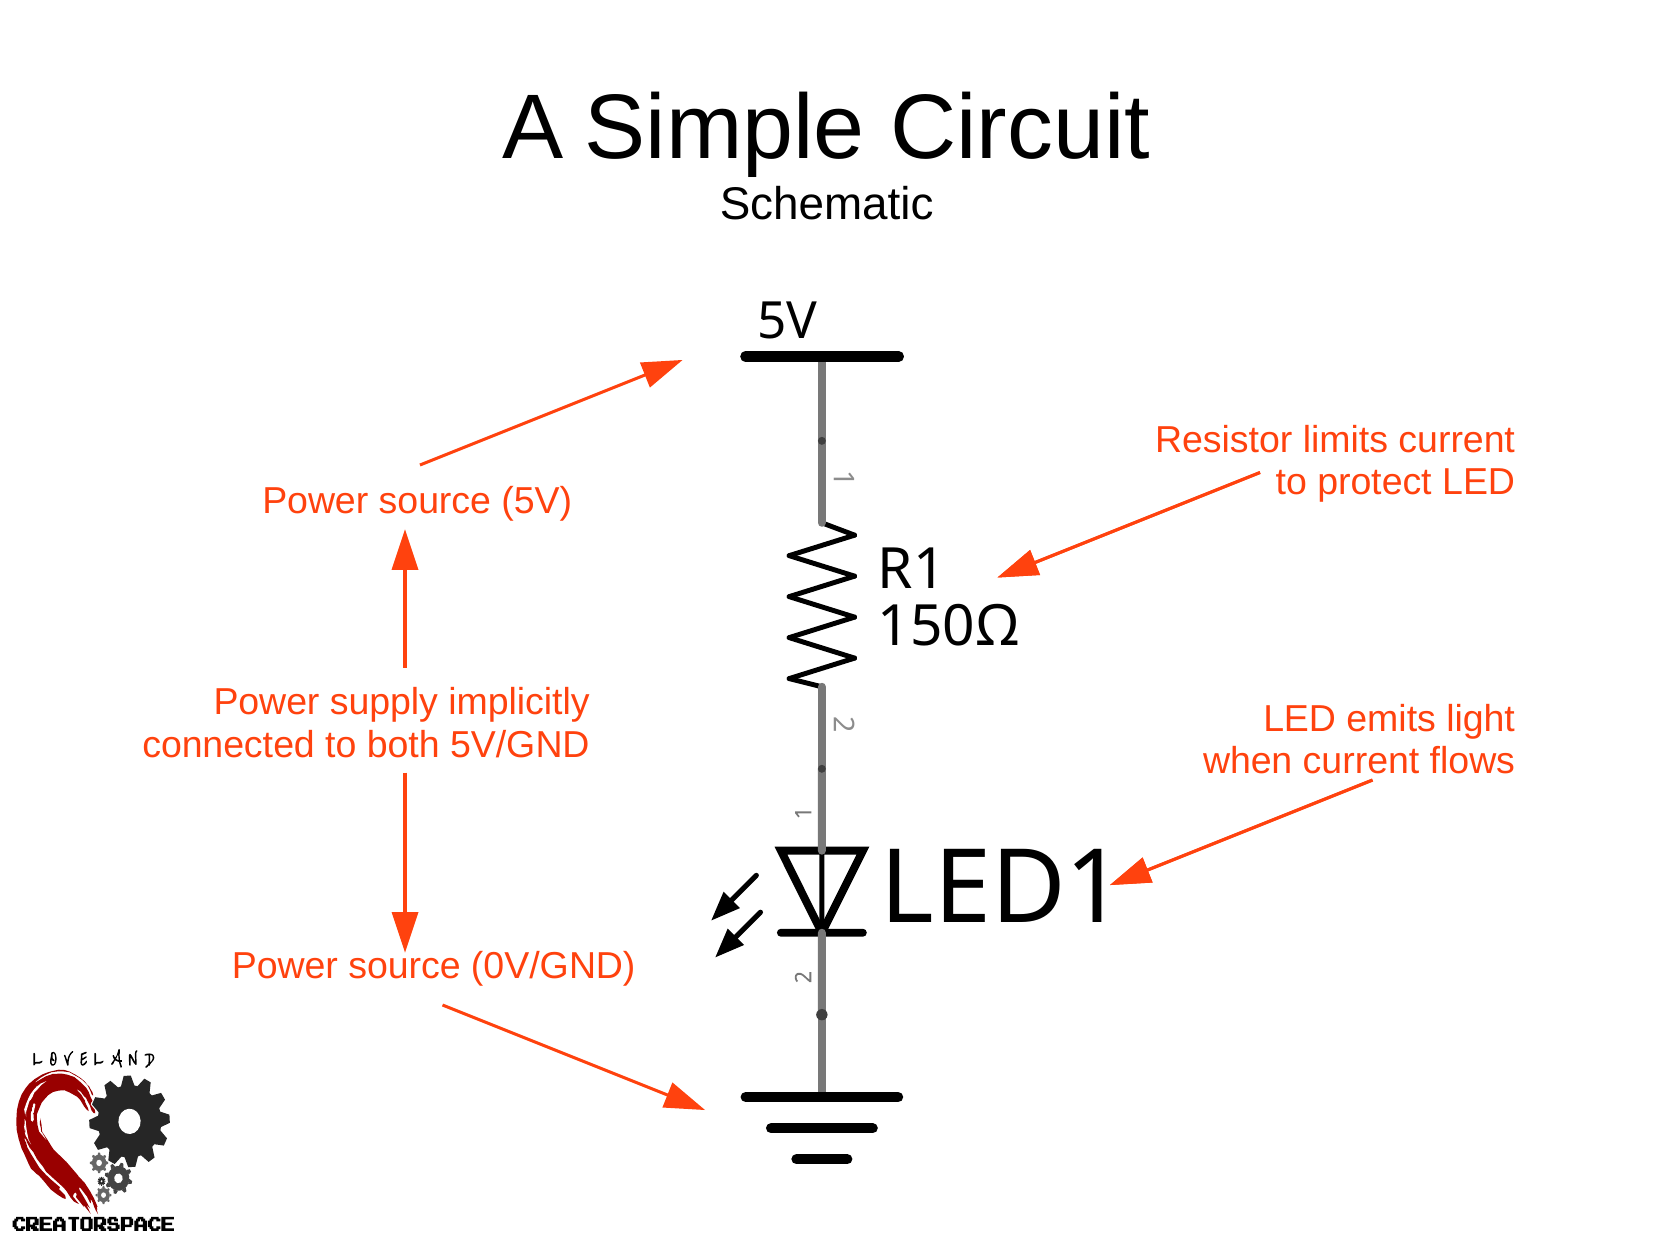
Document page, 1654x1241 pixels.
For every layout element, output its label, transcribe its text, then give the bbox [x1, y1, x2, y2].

text_box Resistor limits current to protect LED [1140, 411, 1531, 511]
text_box LED emits light when current flows [1188, 690, 1531, 789]
text_box Power source (0V/GND) [217, 937, 651, 995]
text_box Power supply implicitly connected to both 5V/GND [127, 673, 605, 773]
picture [705, 277, 1186, 1178]
text_box Power source (5V) [247, 472, 588, 530]
title A Simple Circuit Schematic [82, 49, 1571, 257]
